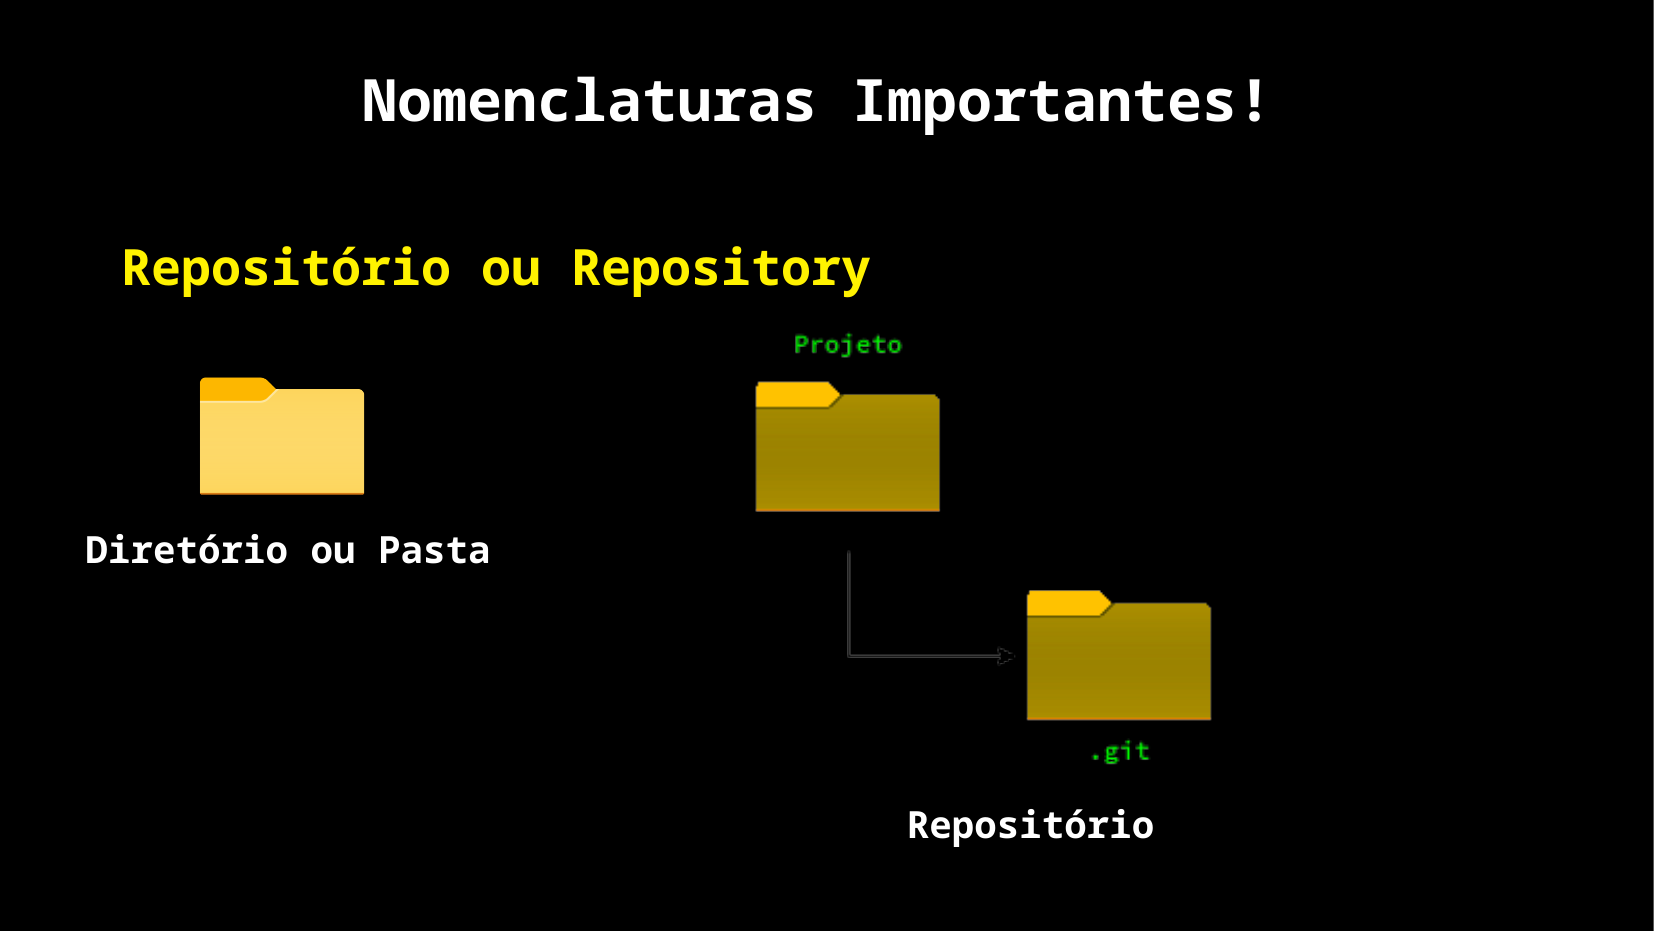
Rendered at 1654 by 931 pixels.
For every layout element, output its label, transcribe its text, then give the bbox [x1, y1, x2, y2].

text_box Repositório ou Repository [106, 224, 886, 303]
picture [0, 0, 1654, 931]
text_box Repositório [892, 791, 1170, 854]
text_box Nomenclaturas Importantes! [347, 52, 1288, 141]
text_box Diretório ou Pasta [70, 516, 506, 579]
